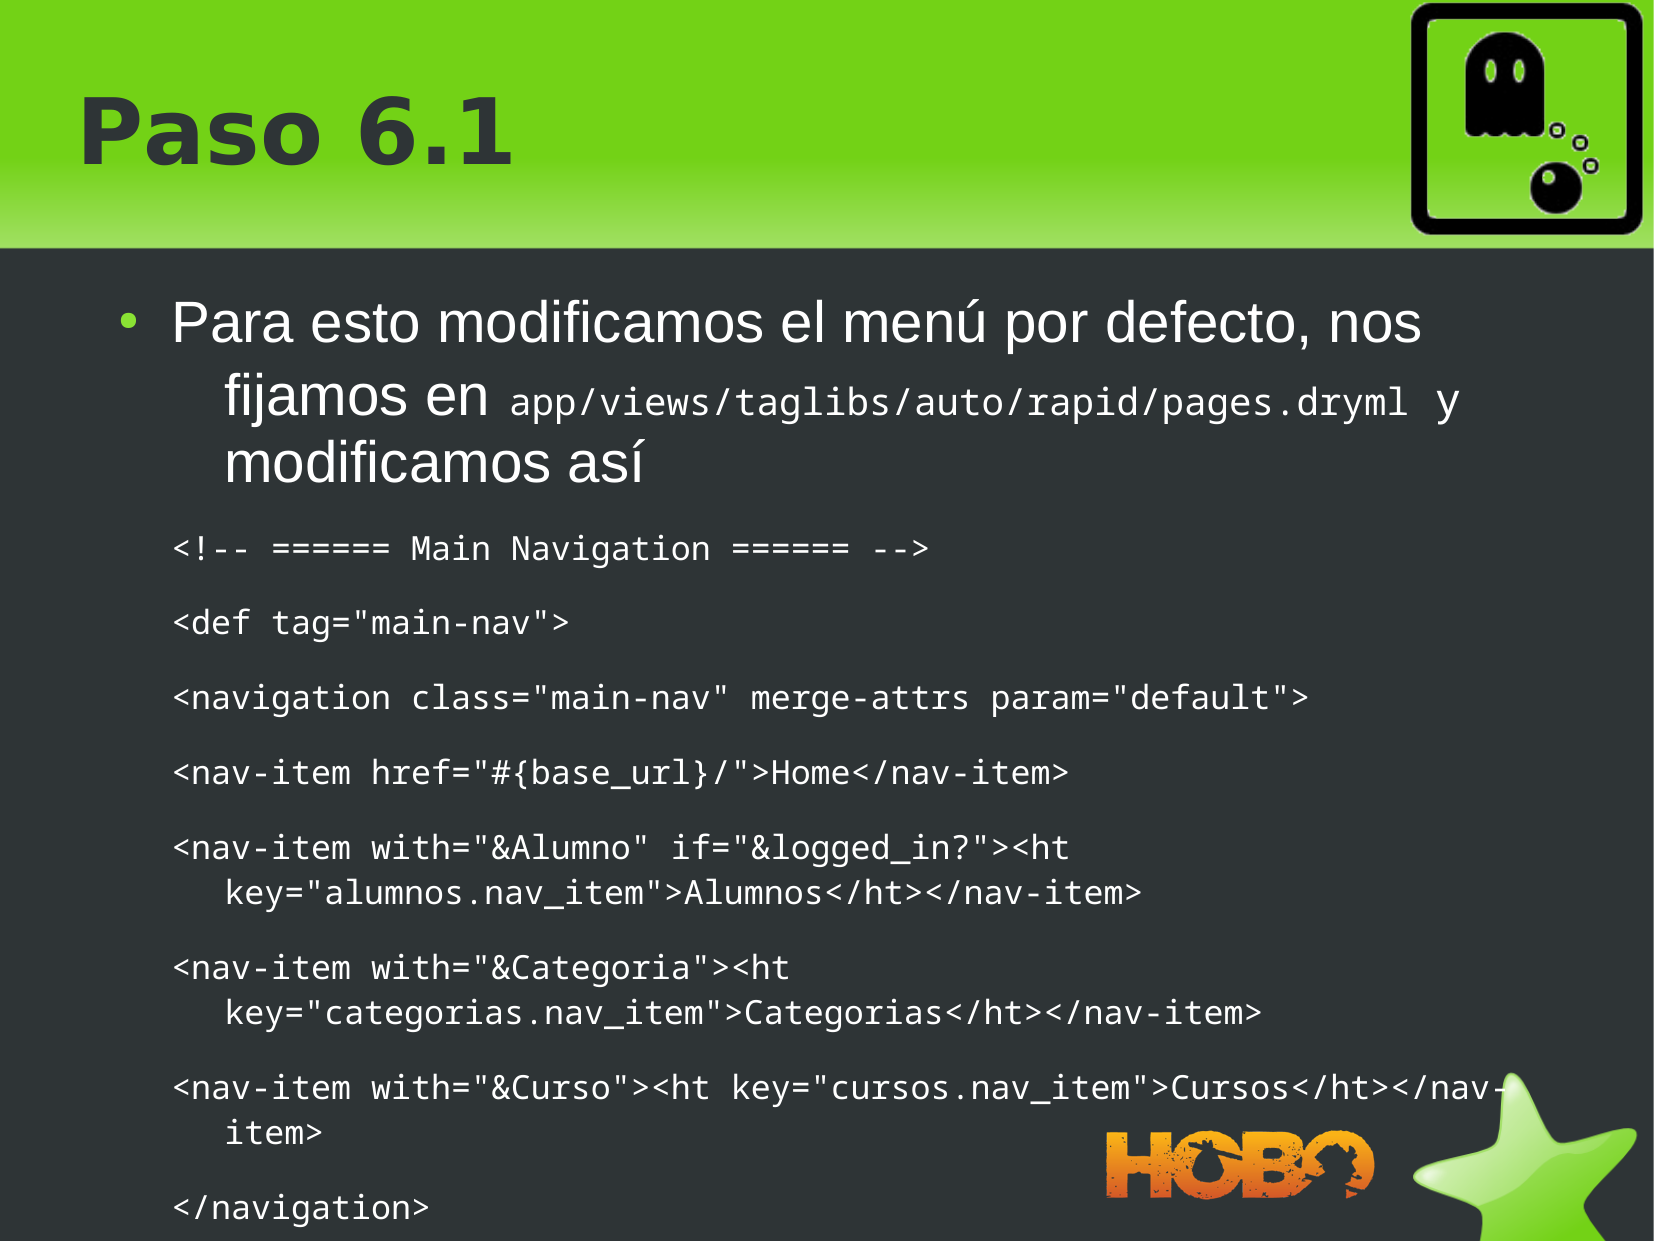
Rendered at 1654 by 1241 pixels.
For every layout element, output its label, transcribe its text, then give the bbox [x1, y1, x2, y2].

list Para esto modificamos el menú por defecto, nos fijamos en app/views/taglibs/auto/rapid/pages.dryml y modificamos así <!-- ====== Main Navigation ====== --> <def tag="main-nav"> <navigation class="main-nav" merge-attrs param="default"> <nav-item href="#{base_url}/">Home</nav-item> <nav-item with="&Alumno" if="&logged_in?"><ht key="alumnos.nav_item">Alumnos</ht></nav-item> <nav-item with="&Categoria"><ht key="categorias.nav_item">Categorias</ht></nav-item> <nav-item with="&Curso"><ht key="cursos.nav_item">Cursos</ht></nav-item> </navigation> </def> [82, 290, 1571, 1184]
title Paso 6.1 [76, 29, 1565, 237]
picture [0, 0, 1654, 1241]
